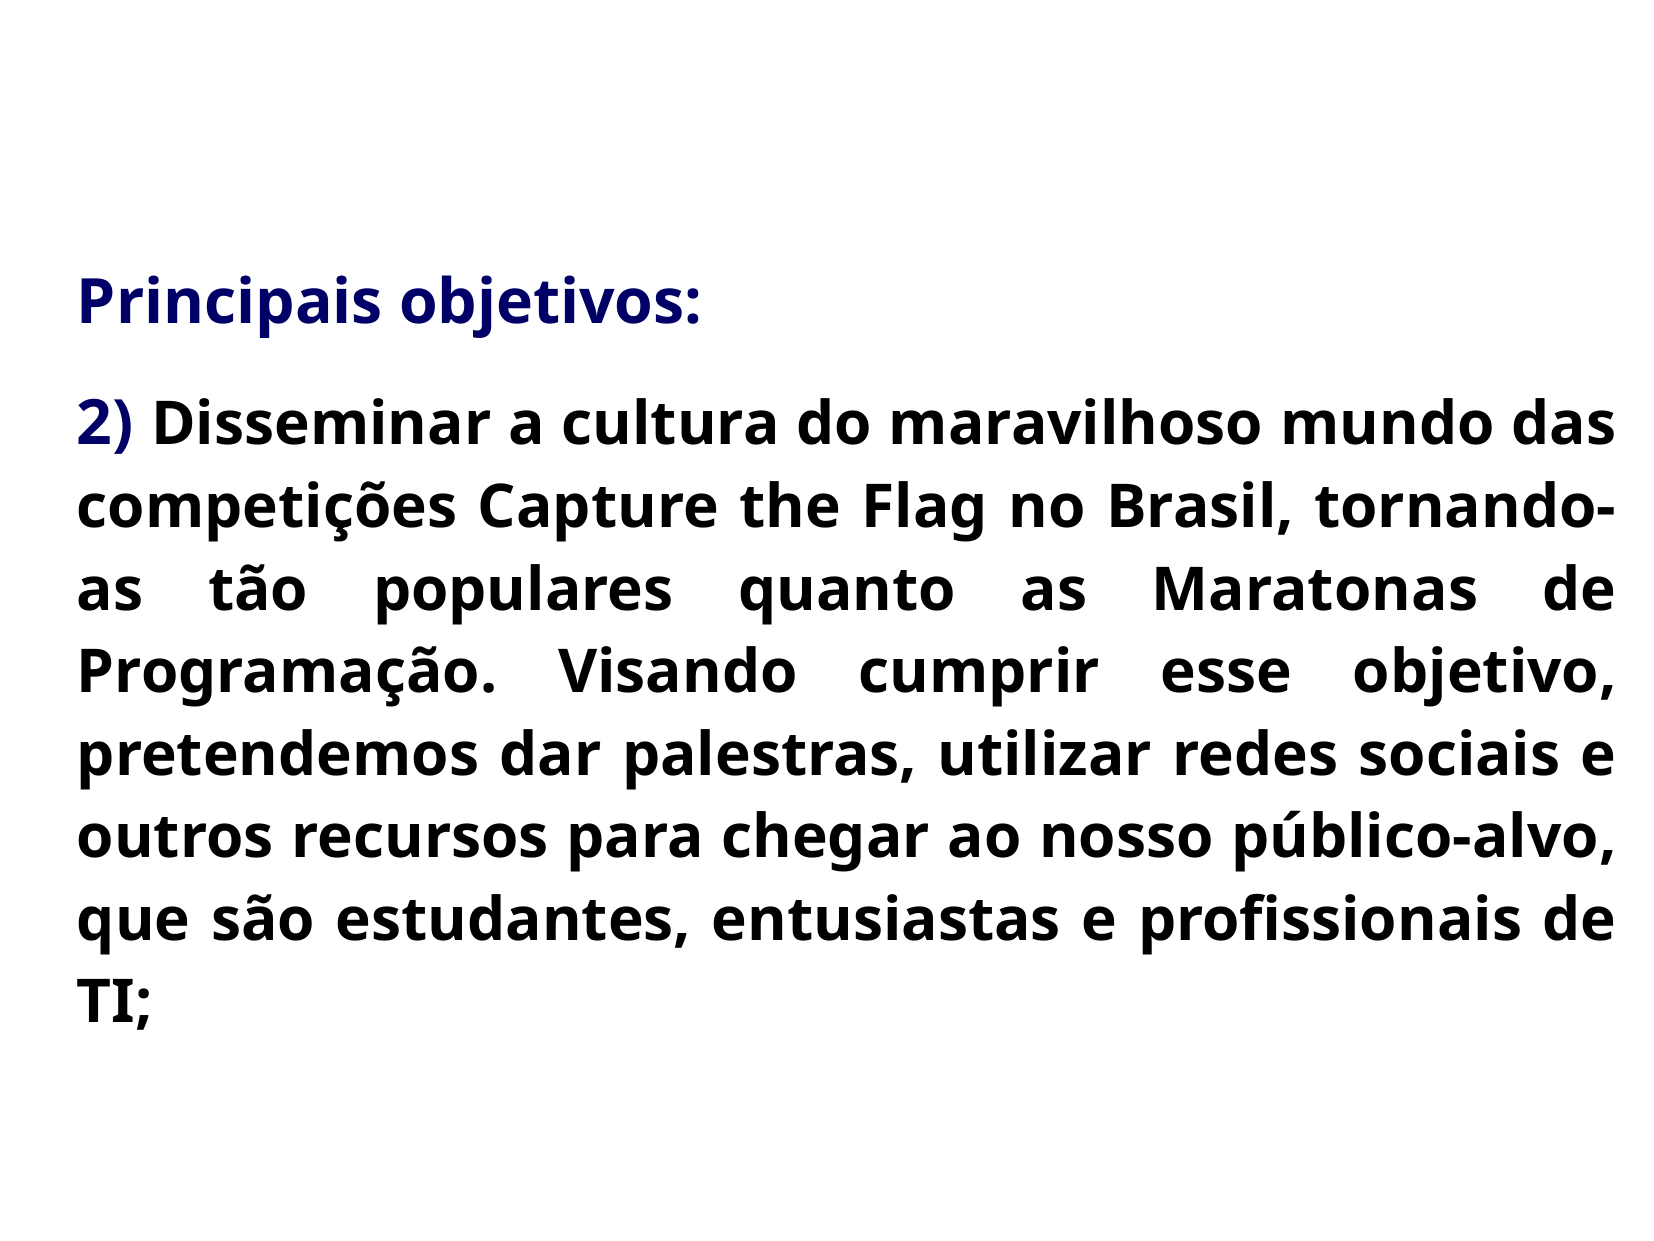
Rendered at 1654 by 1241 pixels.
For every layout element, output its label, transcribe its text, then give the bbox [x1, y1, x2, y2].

subtitle Principais objetivos: 2) Disseminar a cultura do maravilhoso mundo das competições Capture the Flag no Brasil, tornando-as tão populares quanto as Maratonas de Programação. Visando cumprir esse objetivo, pretendemos dar palestras, utilizar redes sociais e outros recursos para chegar ao nosso público-alvo, que são estudantes, entusiastas e profissionais de TI; [76, 47, 1619, 1241]
